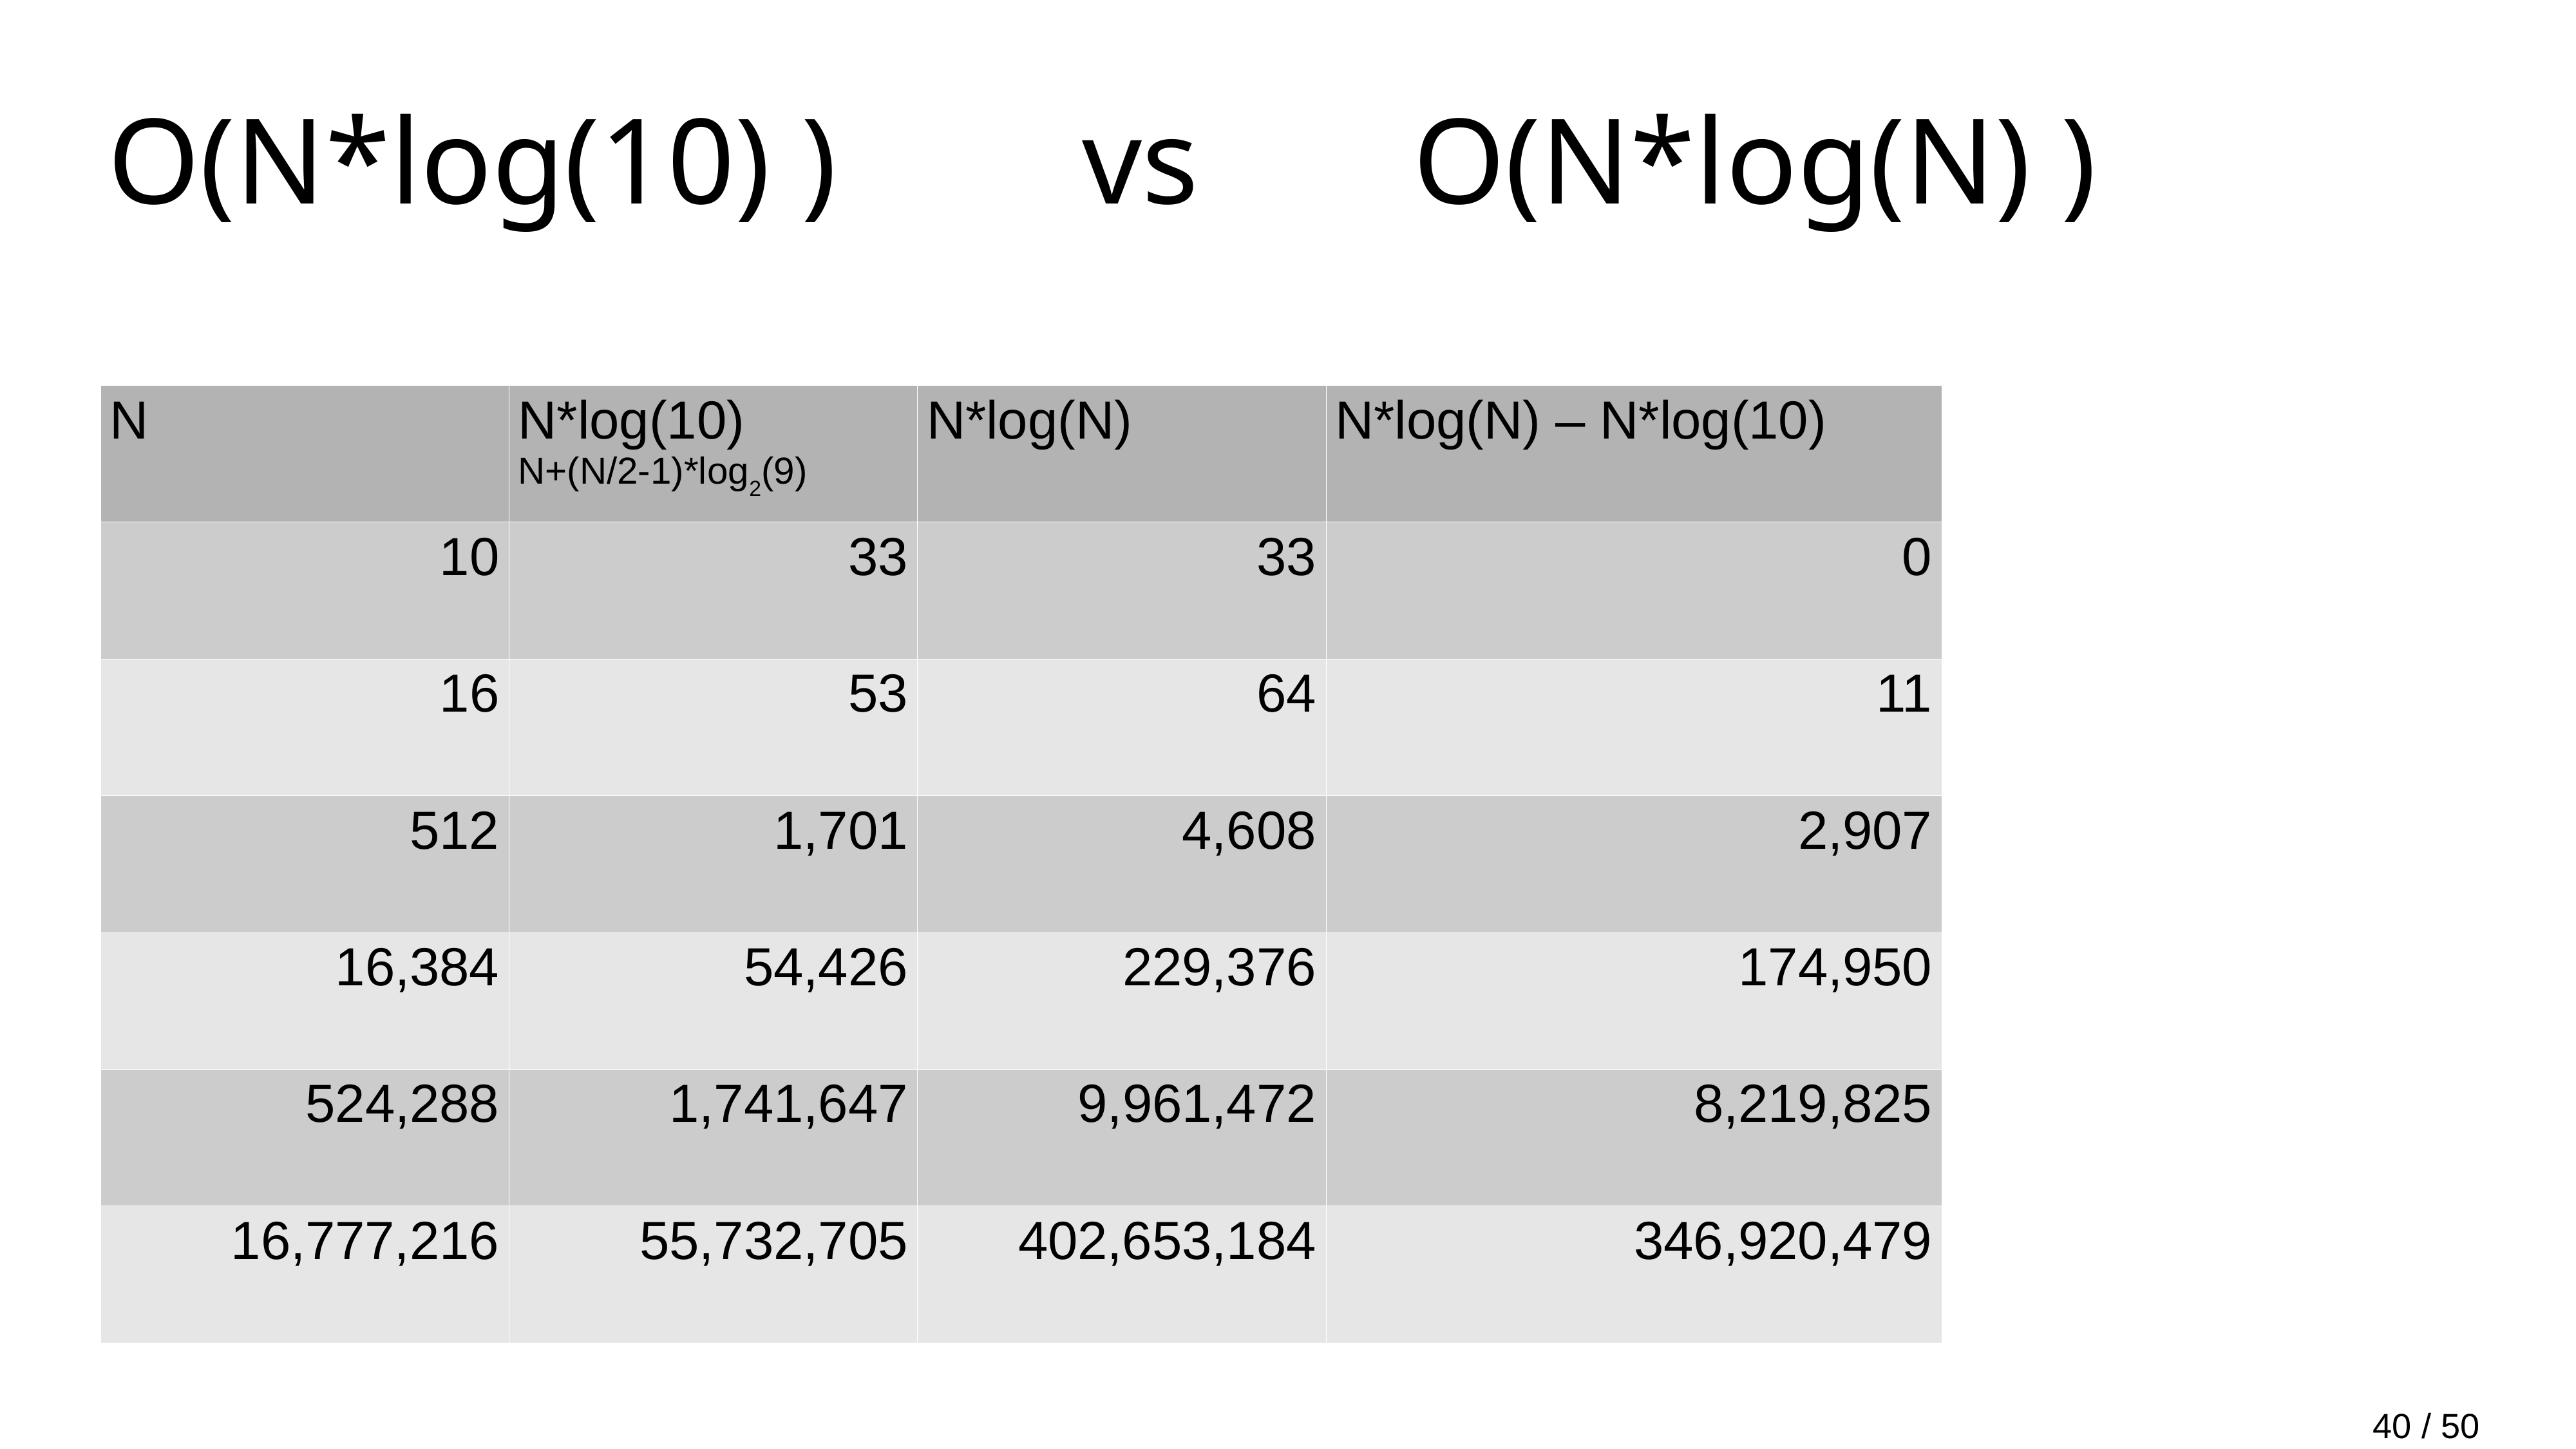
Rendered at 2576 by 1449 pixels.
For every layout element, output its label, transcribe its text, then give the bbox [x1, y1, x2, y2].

table_cell 16 [101, 659, 509, 795]
table_cell 16,384 [101, 933, 509, 1069]
table_cell 2,907 [1327, 796, 1942, 933]
table_header N*log(N) – N*log(10) [1327, 386, 1942, 522]
table_cell 16,777,216 [101, 1206, 509, 1343]
text_box <number> / 50 [2363, 1402, 2576, 1449]
table_header N*log(10) N+(N/2-1)*log2(9) [509, 386, 917, 522]
table_cell 4,608 [918, 796, 1326, 933]
table_header N*log(N) [918, 386, 1326, 522]
table_cell 33 [918, 522, 1326, 659]
table_cell 0 [1327, 522, 1942, 659]
table_cell 11 [1327, 659, 1942, 795]
table_cell 174,950 [1327, 933, 1942, 1069]
table_cell 1,701 [509, 796, 917, 933]
table_cell 9,961,472 [918, 1070, 1326, 1206]
table_cell 10 [101, 522, 509, 659]
table_cell 512 [101, 796, 509, 933]
table_cell 346,920,479 [1327, 1206, 1942, 1343]
table_cell 64 [918, 659, 1326, 795]
table_cell 1,741,647 [509, 1070, 917, 1206]
table_header N [101, 386, 509, 522]
table_cell 8,219,825 [1327, 1070, 1942, 1206]
table_cell 54,426 [509, 933, 917, 1069]
table_cell 33 [509, 522, 917, 659]
title O(N*log(10) ) vs O(N*log(N) ) [108, 80, 2468, 242]
table_cell 55,732,705 [509, 1206, 917, 1343]
table_cell 229,376 [918, 933, 1326, 1069]
table_cell 53 [509, 659, 917, 795]
table_cell 524,288 [101, 1070, 509, 1206]
table_cell 402,653,184 [918, 1206, 1326, 1343]
